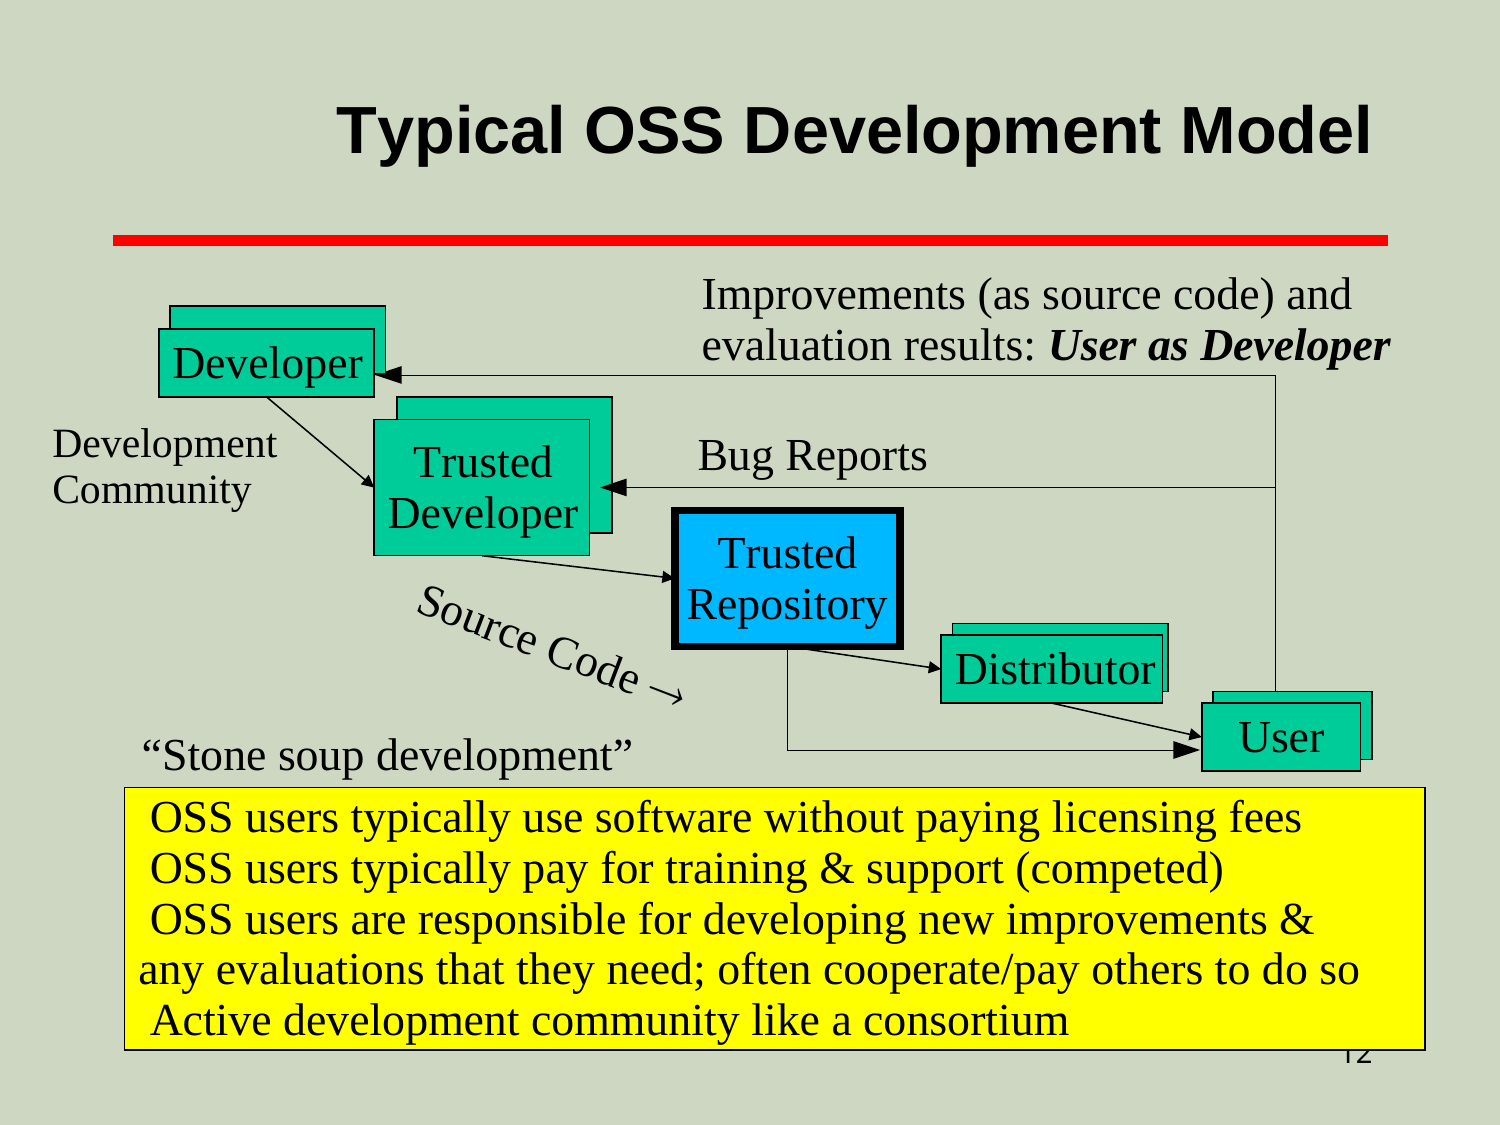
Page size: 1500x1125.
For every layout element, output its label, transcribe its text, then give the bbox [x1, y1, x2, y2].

text_box OSS users typically use software without paying licensing fees OSS users typically pay for training & support (competed) OSS users are responsible for developing new improvements & any evaluations that they need; often cooperate/pay others to do so Active development community like a consortium [124, 787, 1426, 1050]
text_box Development Community [37, 412, 293, 521]
text_box Trusted Developer [374, 419, 590, 556]
text_box Improvements (as source code) and evaluation results: User as Developer [687, 262, 1426, 378]
text_box Trusted Repository [674, 510, 901, 647]
text_box “Stone soup development” [128, 723, 648, 788]
text_box [590, 492, 613, 534]
text_box Distributor [941, 635, 1163, 704]
text_box [396, 396, 613, 483]
text_box Bug Reports [683, 423, 942, 487]
text_box Developer [158, 328, 375, 397]
text_box Source Code  [395, 562, 710, 734]
title Typical OSS Development Model [74, 85, 1388, 224]
text_box User [1201, 703, 1361, 772]
